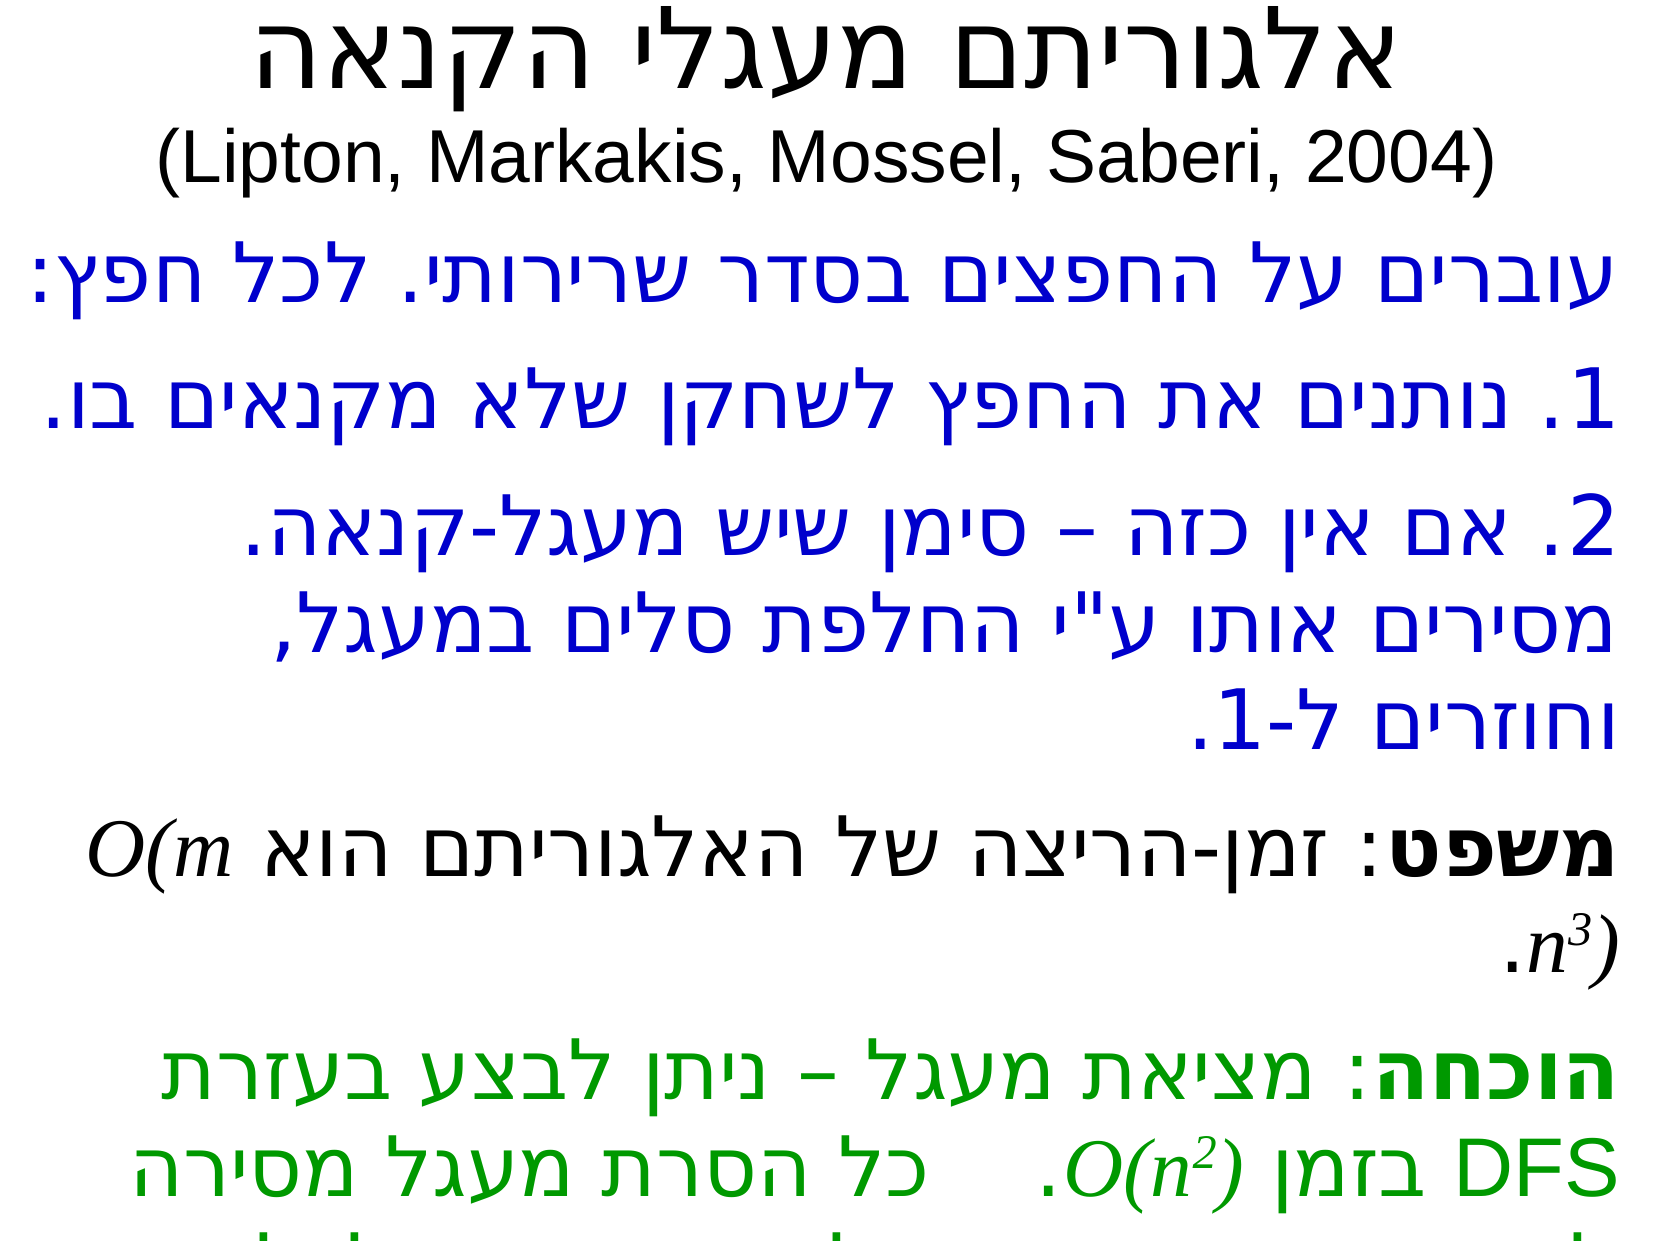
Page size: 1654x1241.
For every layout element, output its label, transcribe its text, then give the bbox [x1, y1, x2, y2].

list עוברים על החפצים בסדר שרירותי. לכל חפץ: 1. נותנים את החפץ לשחקן שלא מקנאים בו. 2. אם אין כזה – סימן שיש מעגל-קנאה. מסירים אותו ע"י החלפת סלים במעגל, וחוזרים ל-1. משפט: זמן-הריצה של האלגוריתם הוא O(m n3). הוכחה: מציאת מעגל – ניתן לבצע בעזרת DFS בזמן O(n2). כל הסרת מעגל מסירה לפחות קשת אחת, וכל חפץ מוסיף לכל היותר n-1 קשתות. לכן יש להסיר לכל היותר m*n מעגלים. [0, 225, 1621, 1241]
title אלגוריתם מעגלי הקנאה (Lipton, Markakis, Mossel, Saberi, 2004) [0, 0, 1654, 196]
